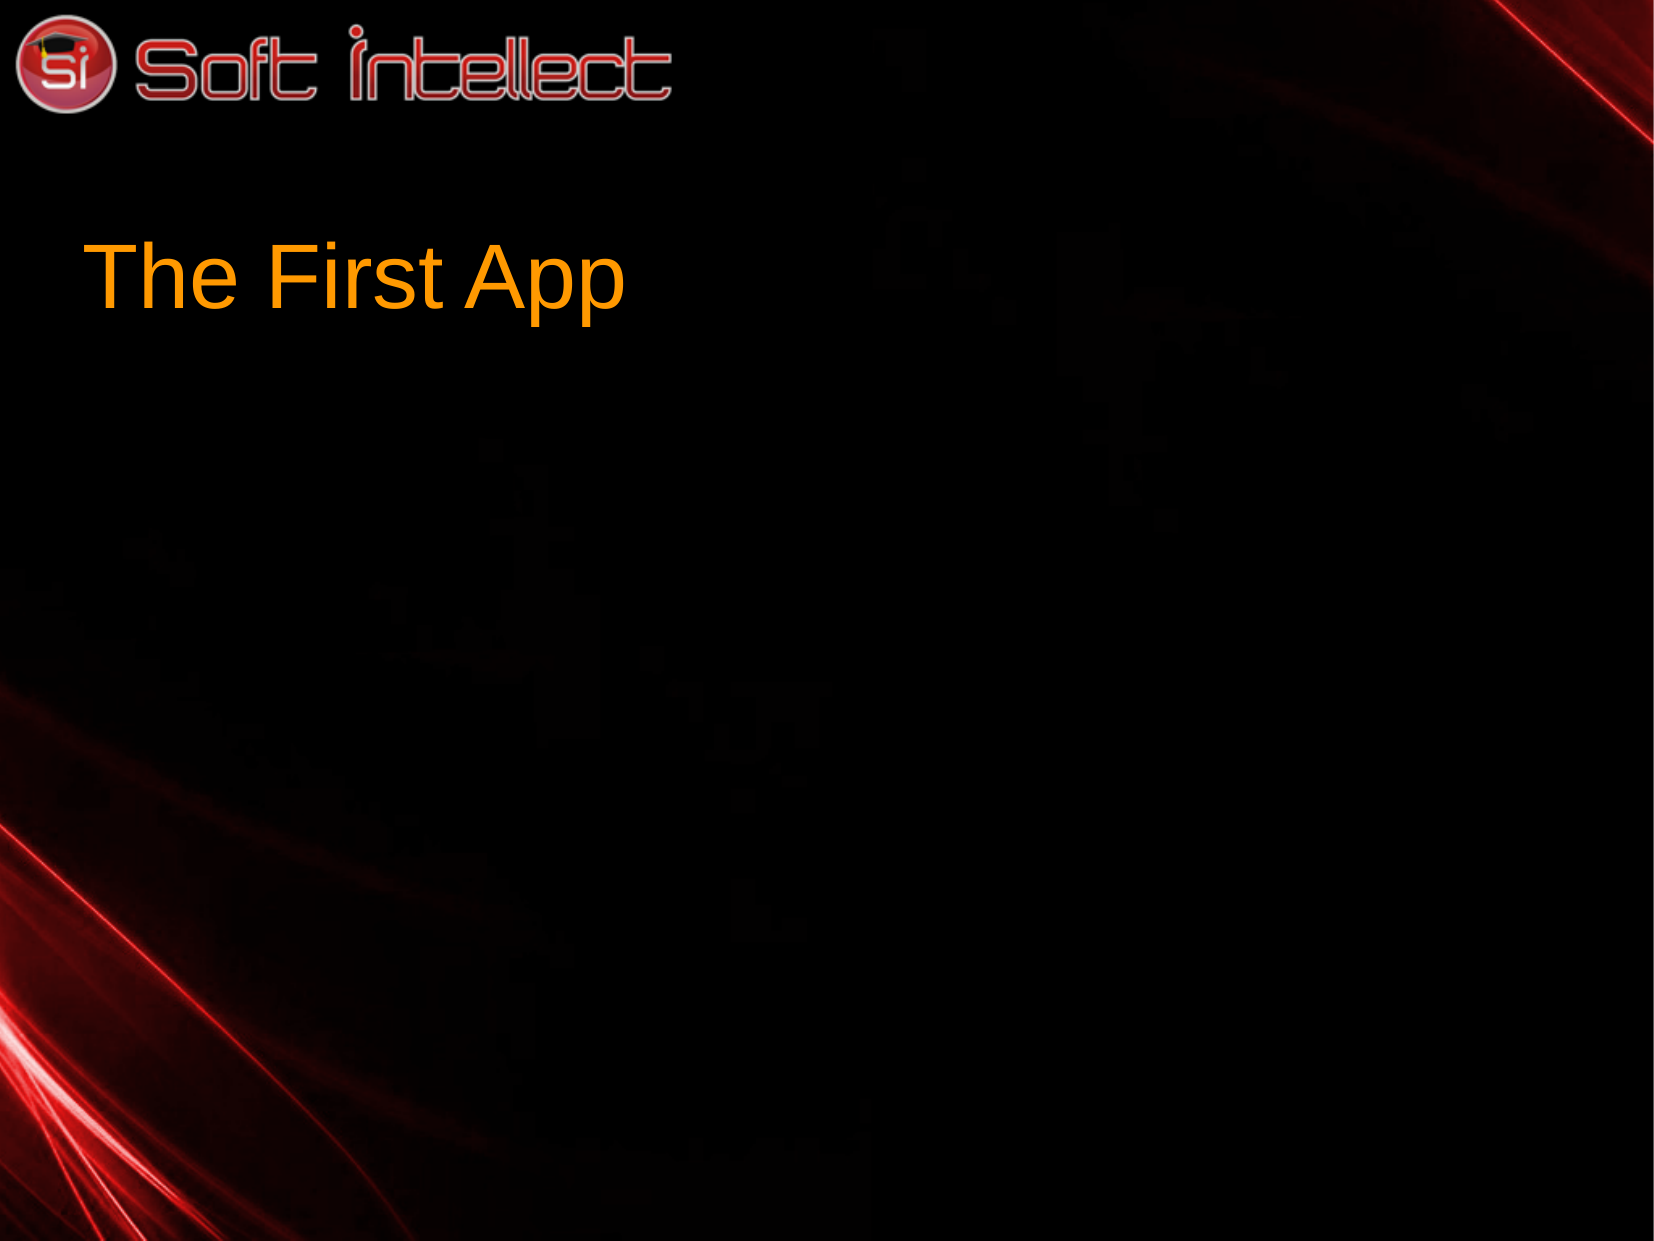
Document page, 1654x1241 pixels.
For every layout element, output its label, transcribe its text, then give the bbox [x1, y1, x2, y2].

picture [0, 0, 1654, 1241]
title The First App [82, 173, 1571, 381]
